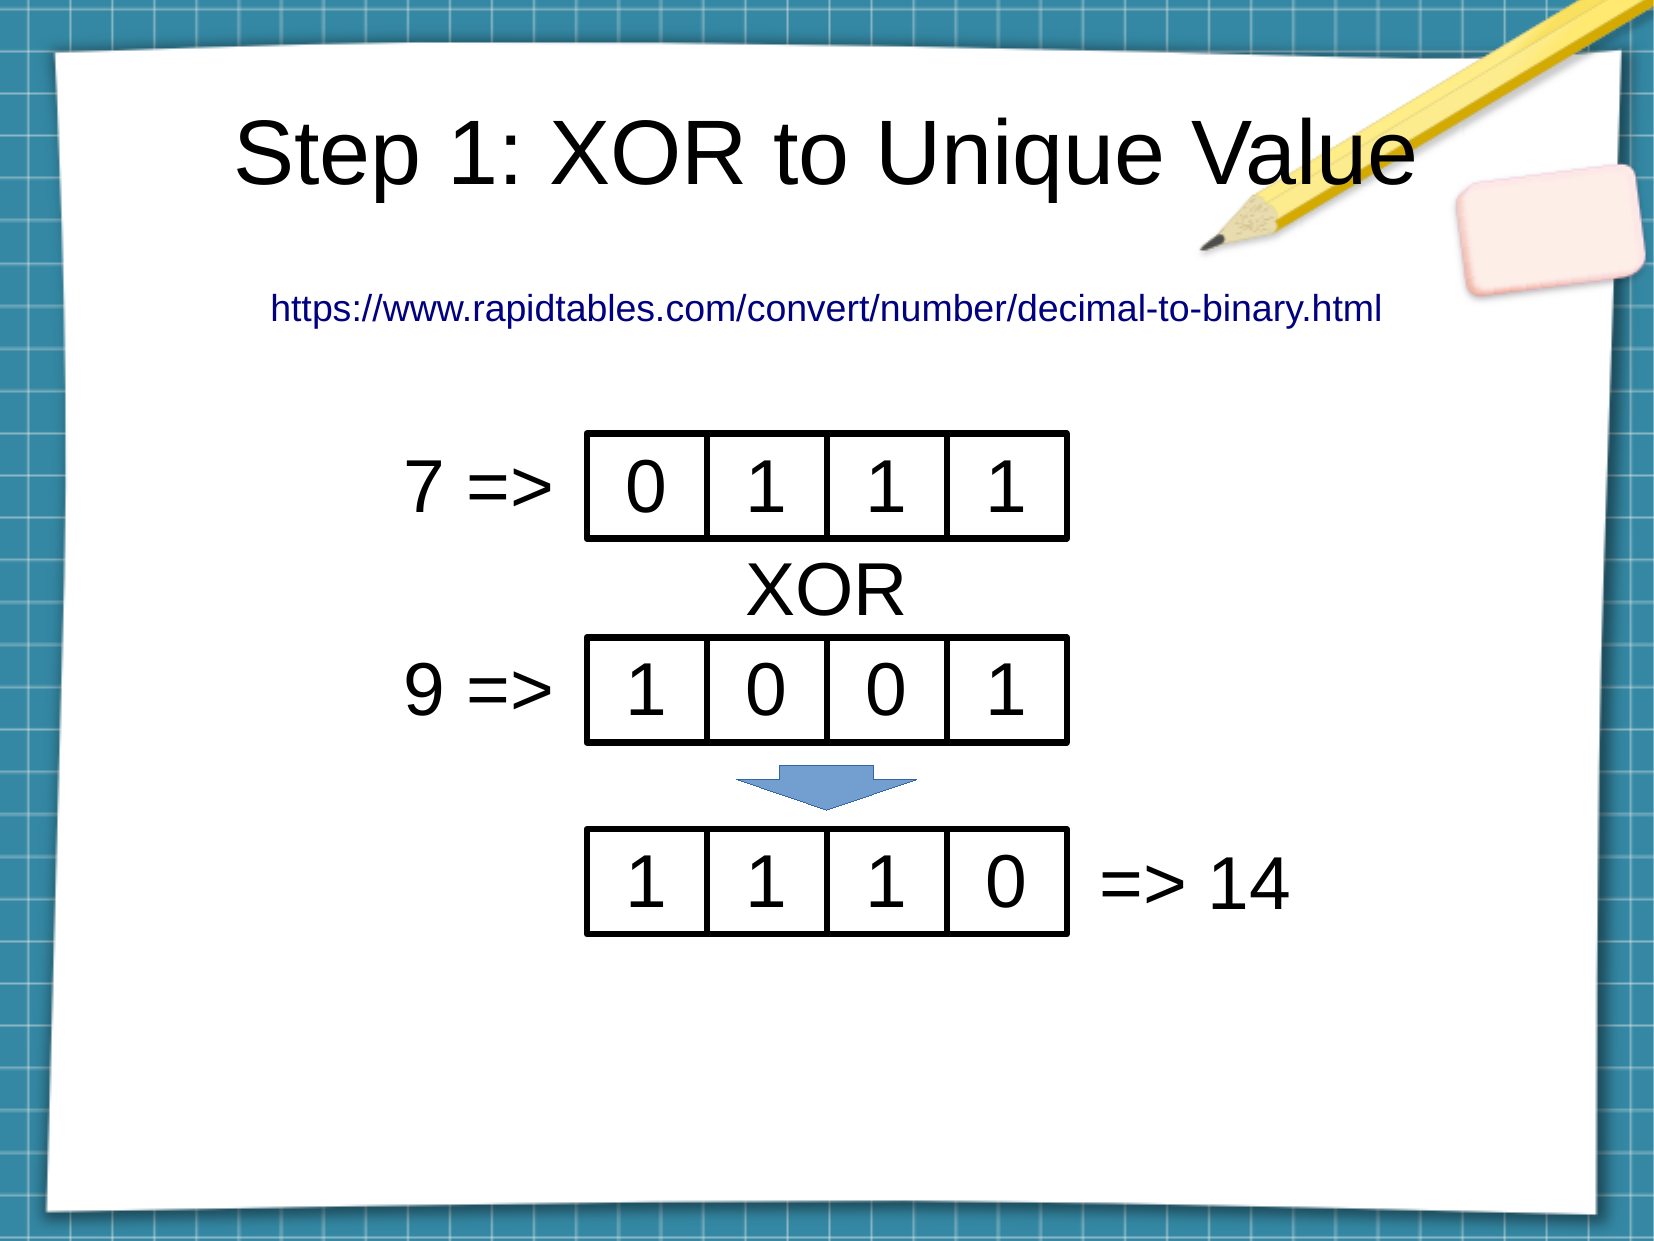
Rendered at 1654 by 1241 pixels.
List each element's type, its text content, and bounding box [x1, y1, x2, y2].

text_box 1 [826, 433, 947, 539]
text_box 7 => [331, 433, 572, 539]
picture [0, 0, 1654, 1241]
text_box 0 [706, 637, 826, 743]
text_box 1 [947, 637, 1067, 743]
text_box 9 => [331, 637, 572, 743]
text_box 1 [947, 433, 1067, 539]
text_box https://www.rapidtables.com/convert/number/decimal-to-binary.html [255, 279, 1398, 337]
text_box 0 [947, 829, 1067, 935]
text_box [736, 765, 917, 811]
text_box 1 [706, 433, 826, 539]
text_box => 14 [1081, 830, 1322, 936]
title Step 1: XOR to Unique Value [82, 49, 1571, 257]
text_box 1 [826, 829, 947, 935]
text_box 0 [586, 433, 706, 539]
text_box 1 [586, 637, 706, 743]
text_box 0 [826, 637, 947, 743]
text_box 1 [586, 829, 706, 935]
text_box XOR [730, 540, 924, 640]
text_box 1 [706, 829, 826, 935]
